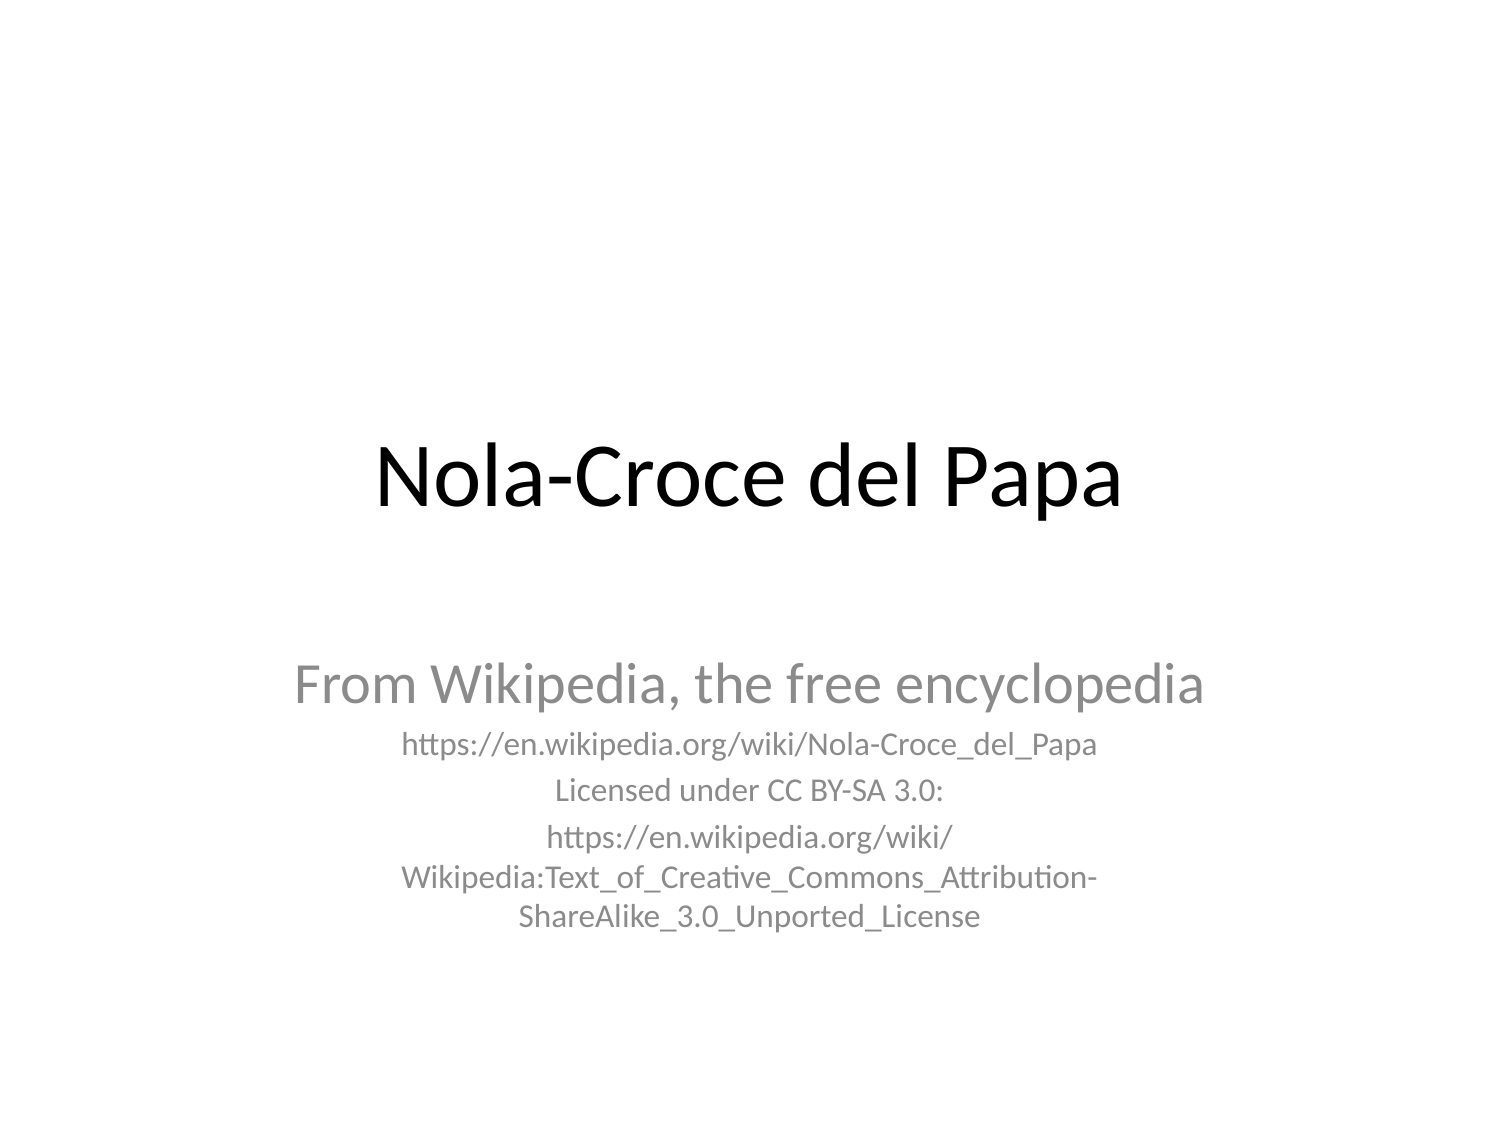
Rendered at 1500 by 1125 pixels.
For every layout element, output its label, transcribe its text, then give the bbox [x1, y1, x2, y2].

subtitle From Wikipedia, the free encyclopedia https://en.wikipedia.org/wiki/Nola-Croce_del_Papa Licensed under CC BY-SA 3.0: https://en.wikipedia.org/wiki/Wikipedia:Text_of_Creative_Commons_Attribution-ShareAlike_3.0_Unported_License [225, 637, 1275, 925]
title Nola-Croce del Papa [112, 349, 1388, 591]
